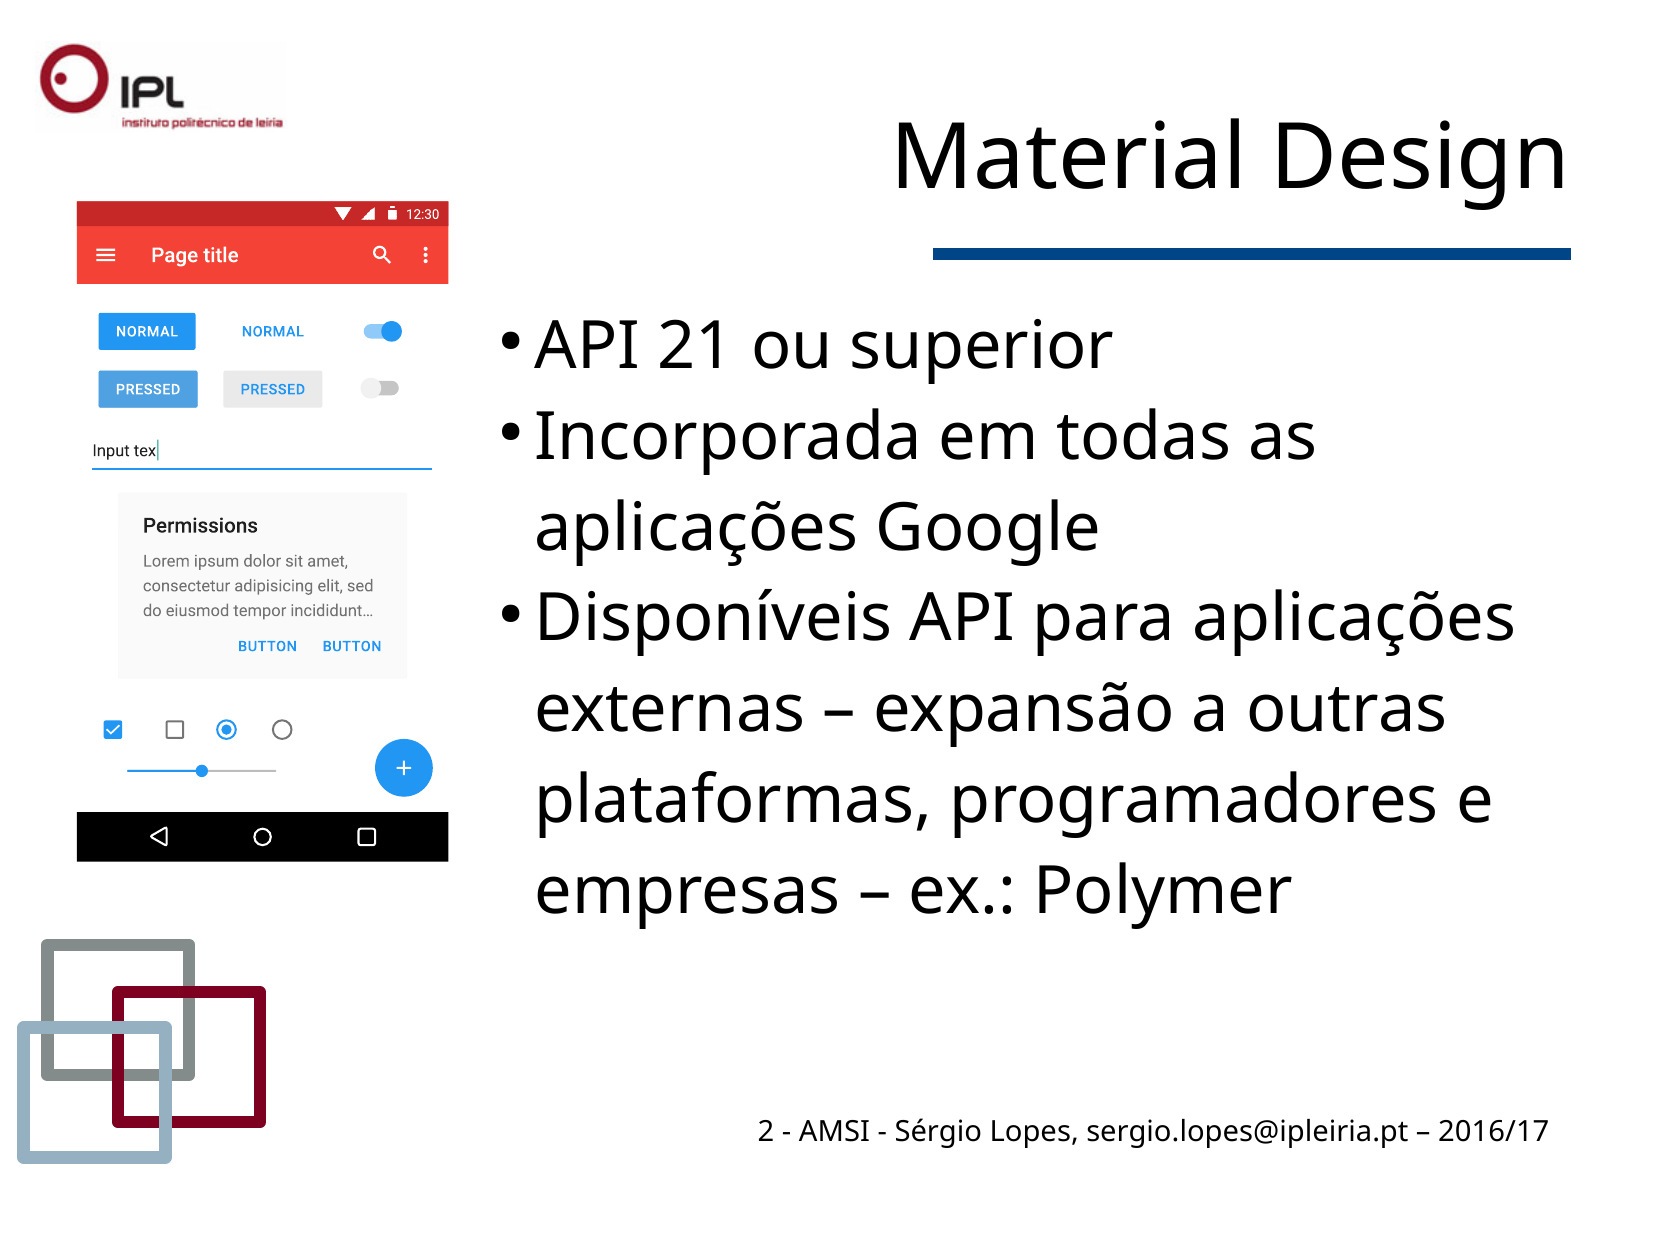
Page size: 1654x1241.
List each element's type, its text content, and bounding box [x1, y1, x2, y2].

title Material Design [82, 49, 1571, 257]
text_box API 21 ou superior Incorporada em todas as aplicações Google Disponíveis API para aplicações externas – expansão a outras plataformas, programadores e empresas – ex.: Polymer [484, 289, 1571, 961]
picture [76, 200, 449, 863]
picture [35, 41, 291, 133]
text_box 2 - AMSI - Sérgio Lopes, sergio.lopes@ipleiria.pt – 2016/17 [242, 1103, 1565, 1158]
